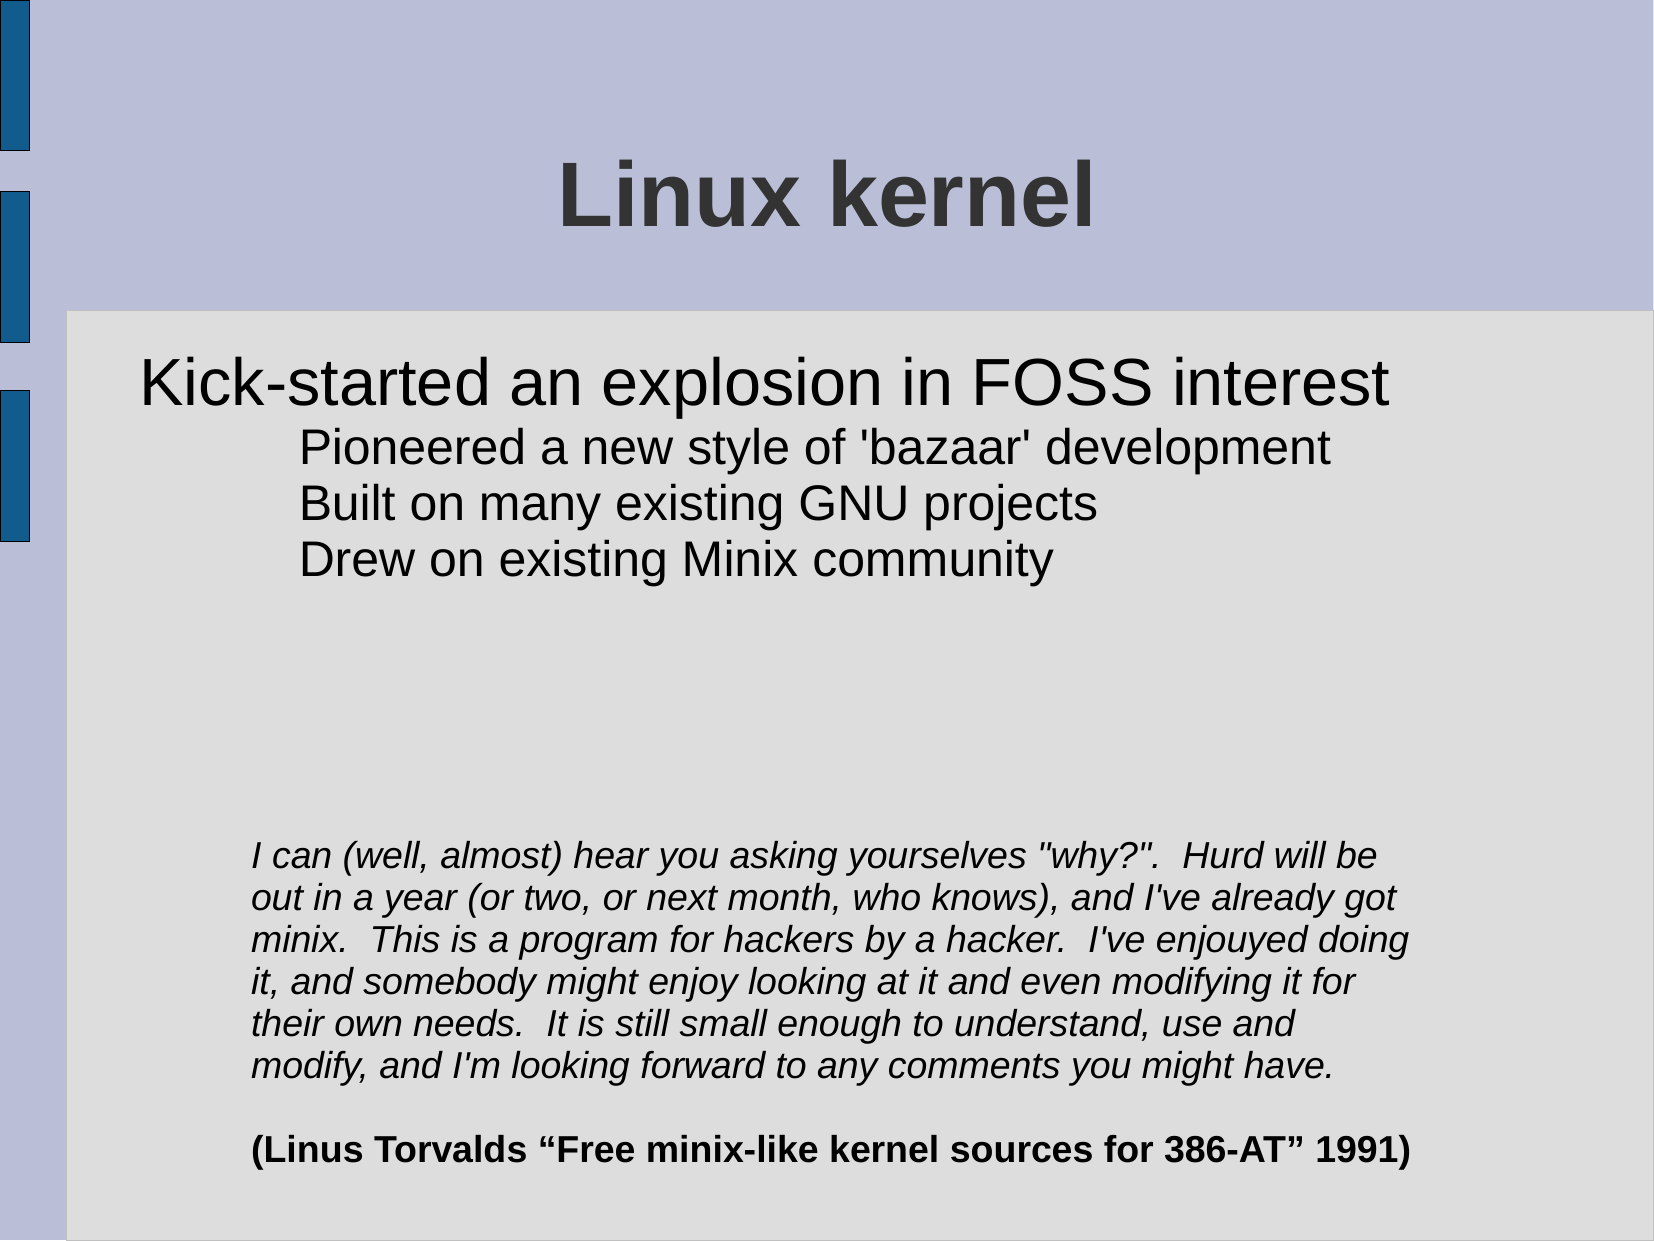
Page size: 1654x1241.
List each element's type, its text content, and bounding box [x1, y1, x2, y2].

text_box I can (well, almost) hear you asking yourselves "why?". Hurd will be out in a year (or two, or next month, who knows), and I've already got minix. This is a program for hackers by a hacker. I've enjouyed doing it, and somebody might enjoy looking at it and even modifying it for their own needs. It is still small enough to understand, use and modify, and I'm looking forward to any comments you might have. (Linus Torvalds “Free minix-like kernel sources for 386-AT” 1991) [236, 1112, 1477, 1211]
list Kick-started an explosion in FOSS interest Pioneered a new style of 'bazaar' development Built on many existing GNU projects Drew on existing Minix community [121, 344, 1534, 1112]
title Linux kernel [121, 91, 1534, 299]
